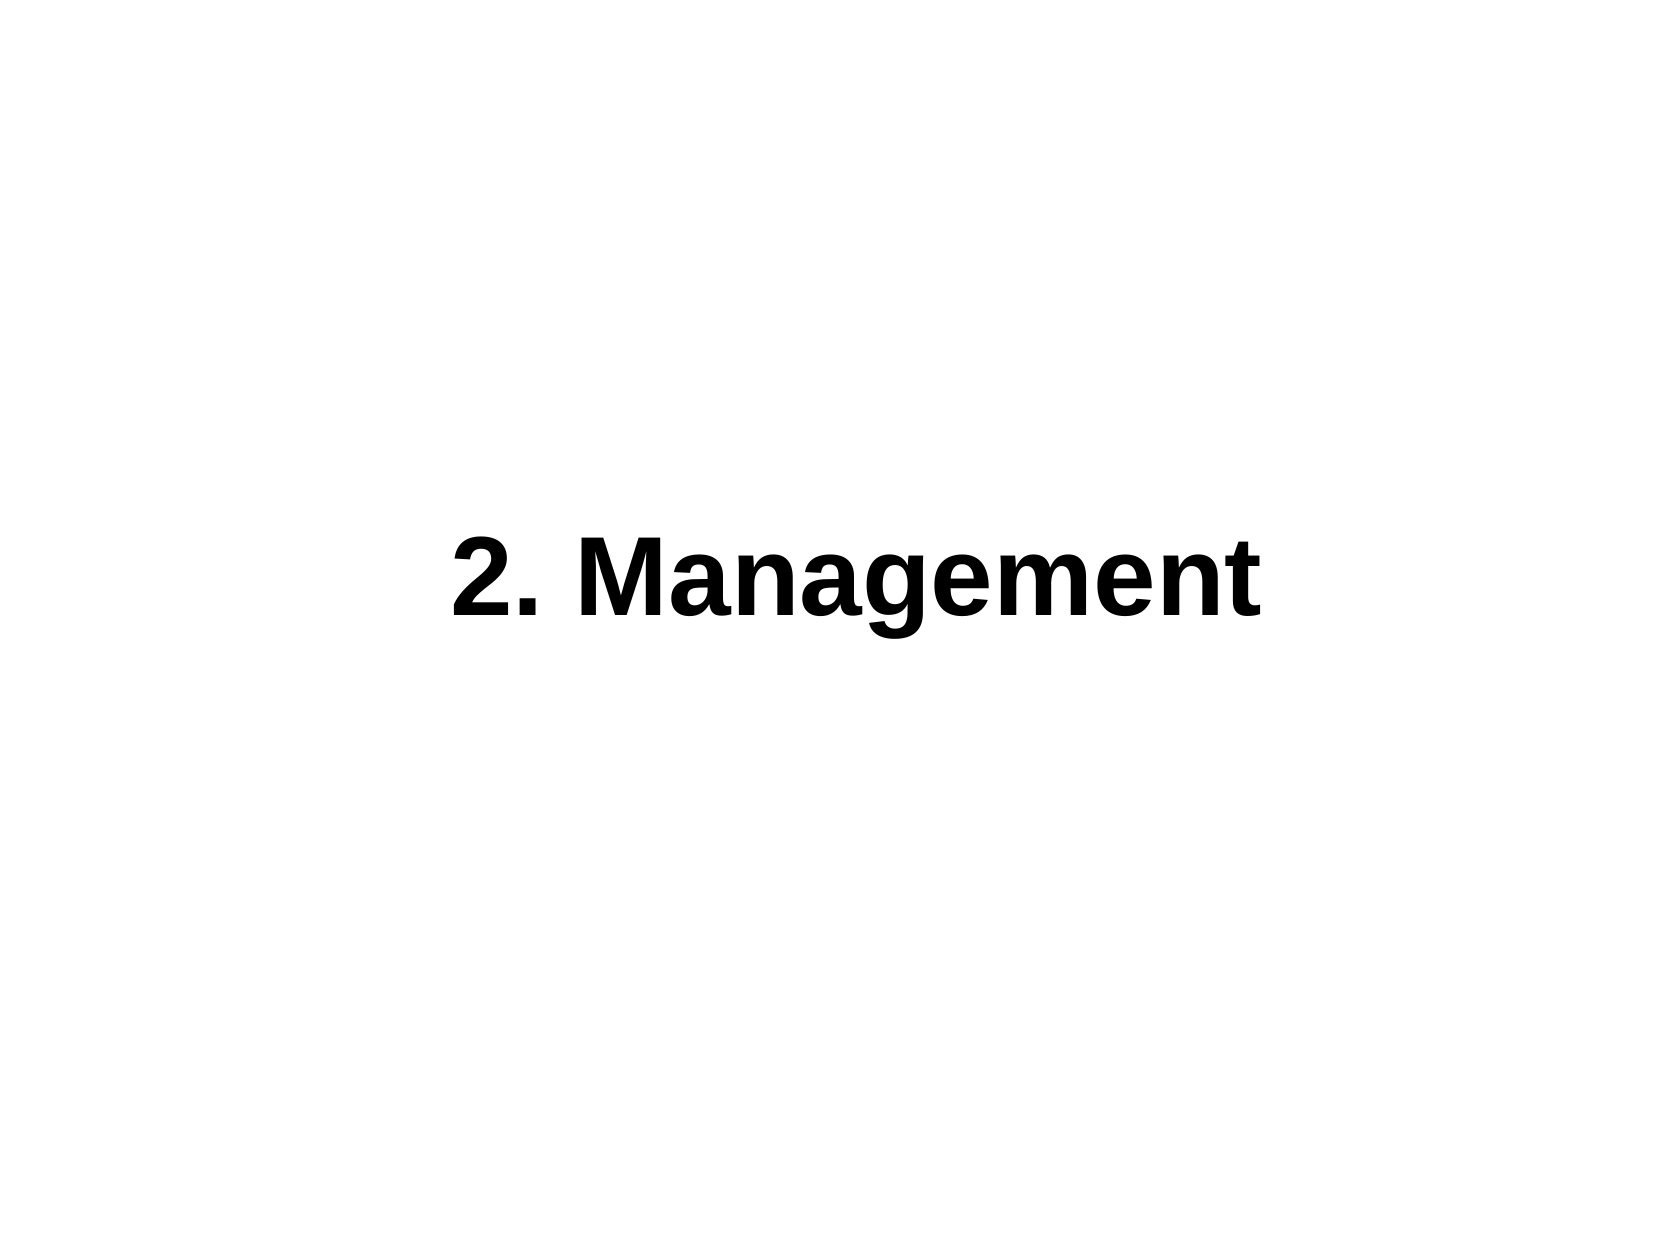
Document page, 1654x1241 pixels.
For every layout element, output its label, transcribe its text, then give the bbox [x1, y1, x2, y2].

text_box 2. Management [419, 506, 1278, 751]
